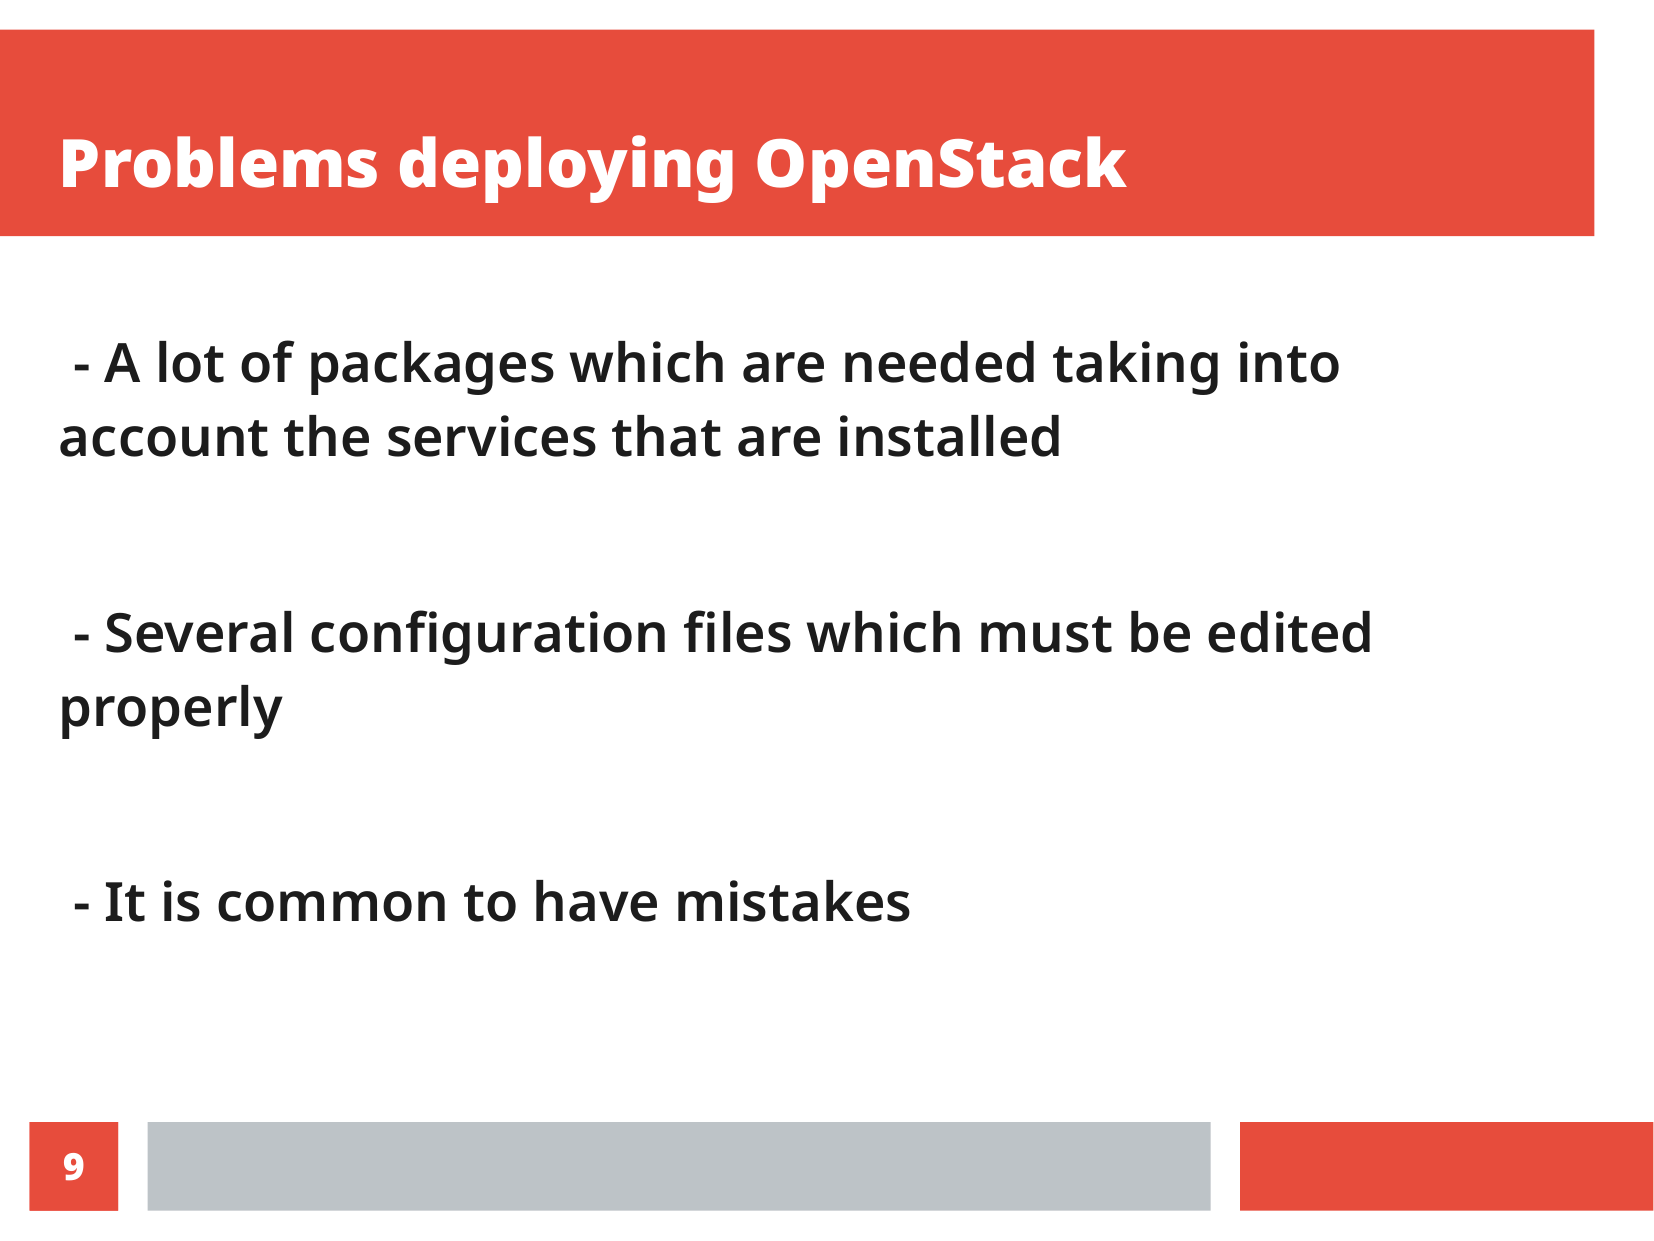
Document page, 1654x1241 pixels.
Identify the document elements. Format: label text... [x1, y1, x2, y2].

list - A lot of packages which are needed taking into account the services that are installed - Several configuration files which must be edited properly - It is common to have mistakes [59, 324, 1565, 1093]
title Problems deploying OpenStack [59, 59, 1595, 207]
